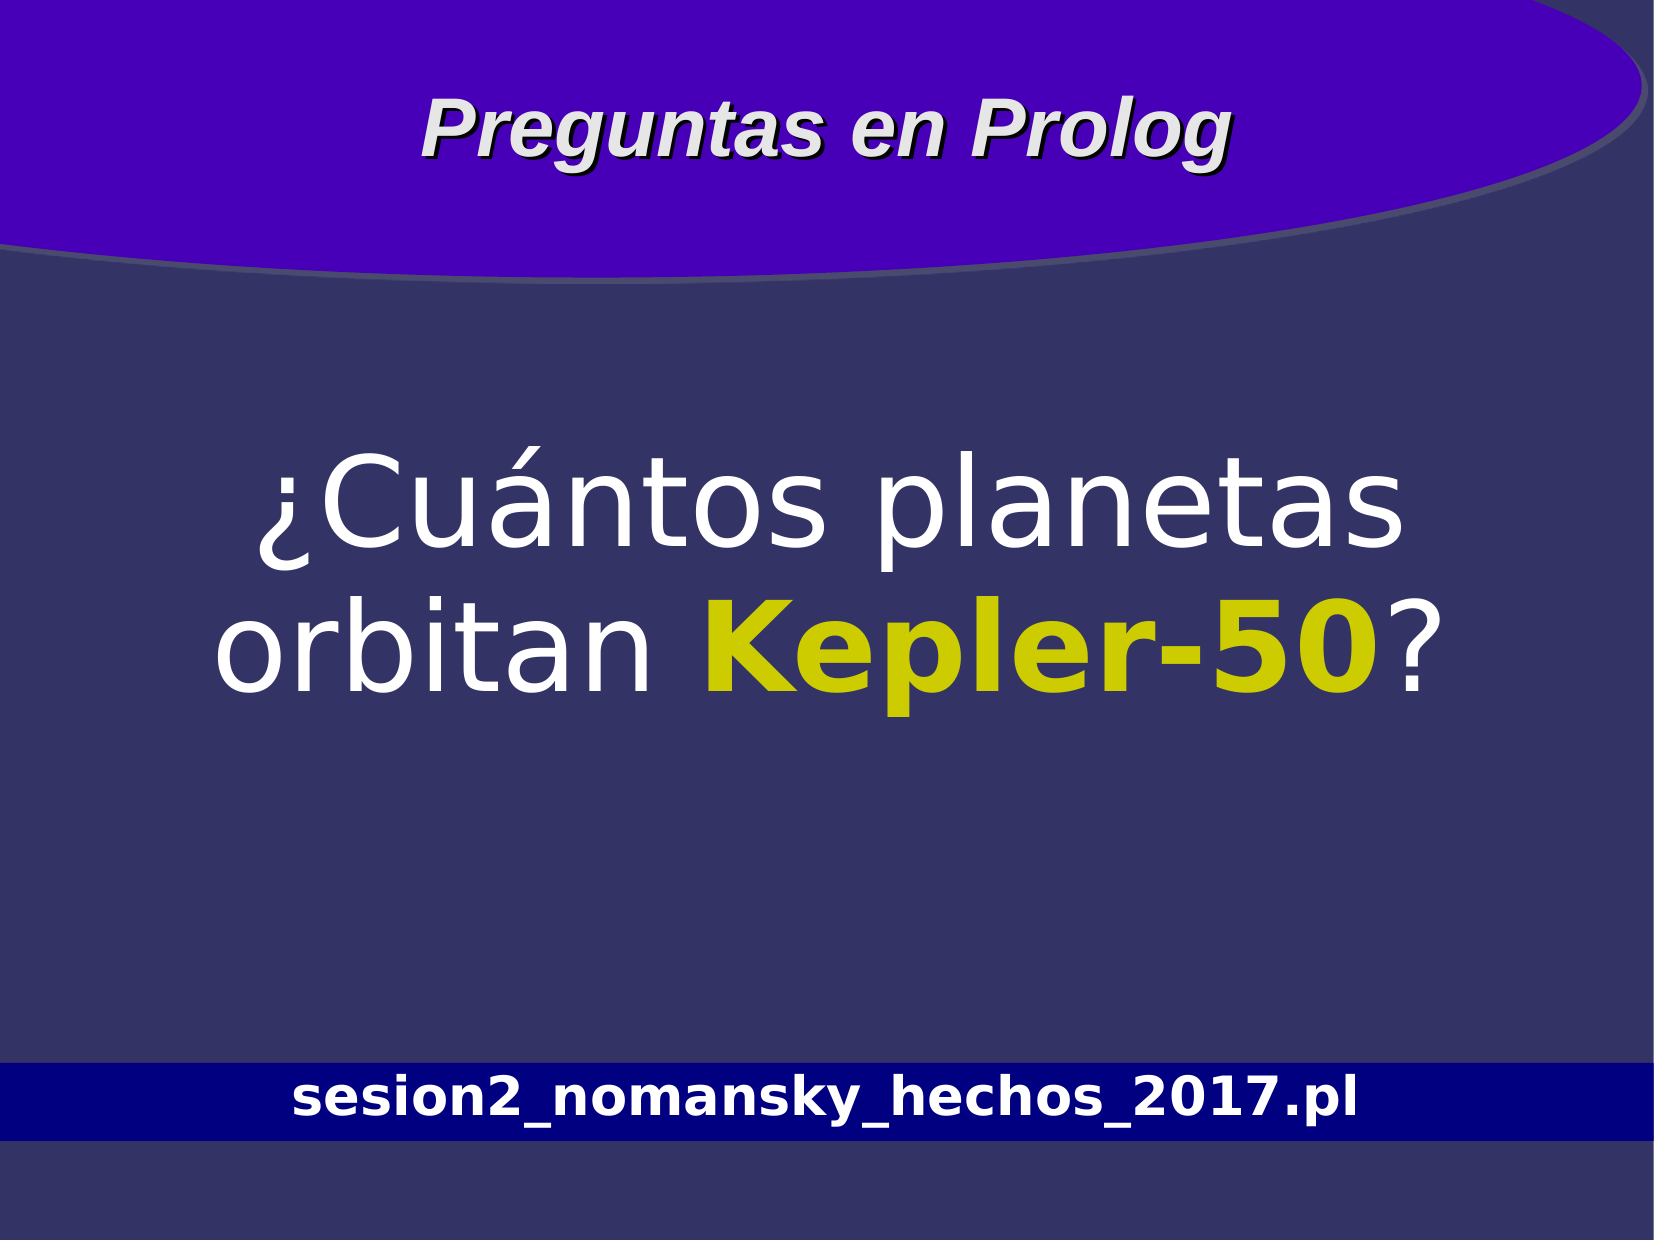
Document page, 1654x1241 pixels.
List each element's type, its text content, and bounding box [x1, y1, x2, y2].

text_box sesion2_nomansky_hechos_2017.pl [0, 1062, 1654, 1141]
title Preguntas en Prolog [121, 19, 1534, 227]
text_box ¿Cuántos planetas orbitan Kepler-50? [65, 414, 1595, 737]
